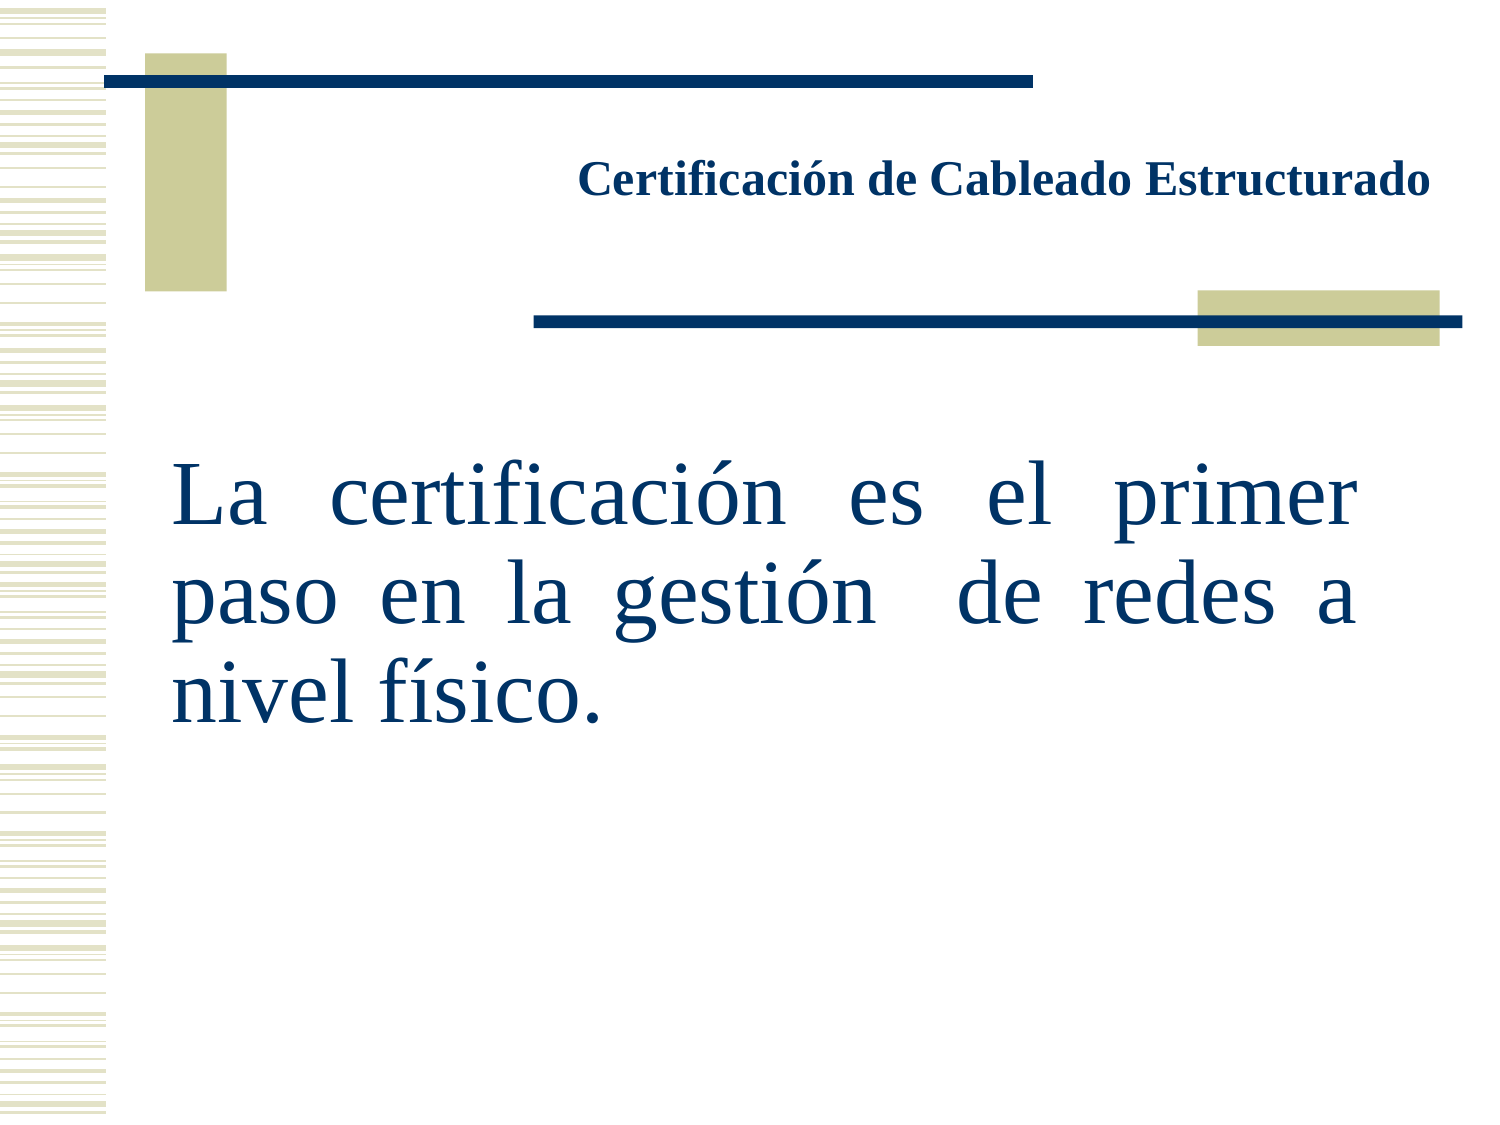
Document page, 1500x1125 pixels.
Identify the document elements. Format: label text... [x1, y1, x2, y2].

text_box Certificación de Cableado Estructurado [562, 137, 1447, 213]
list La certificación es el primer paso en la gestión de redes a nivel físico. [99, 437, 1375, 775]
